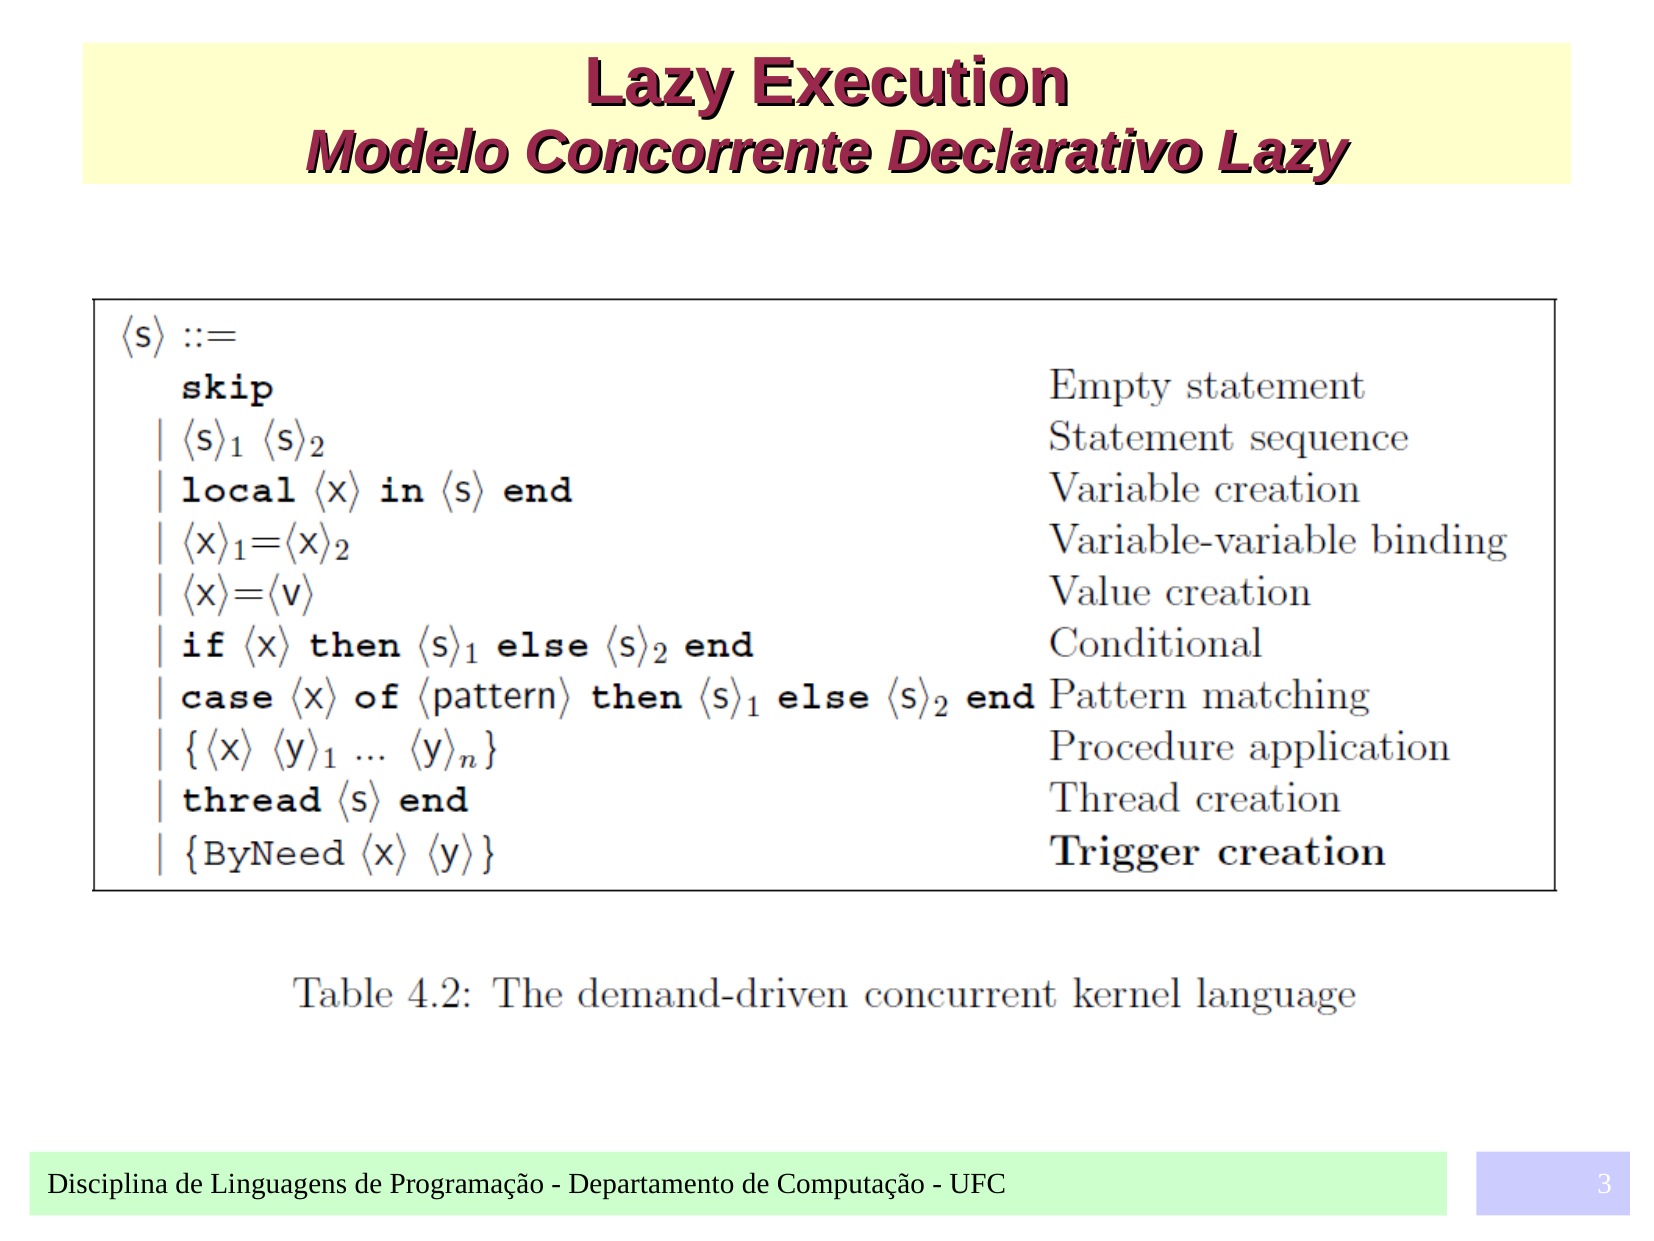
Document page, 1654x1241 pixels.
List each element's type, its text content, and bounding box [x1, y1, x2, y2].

picture [92, 291, 1559, 1034]
title Lazy Execution Modelo Concorrente Declarativo Lazy [82, 42, 1571, 184]
